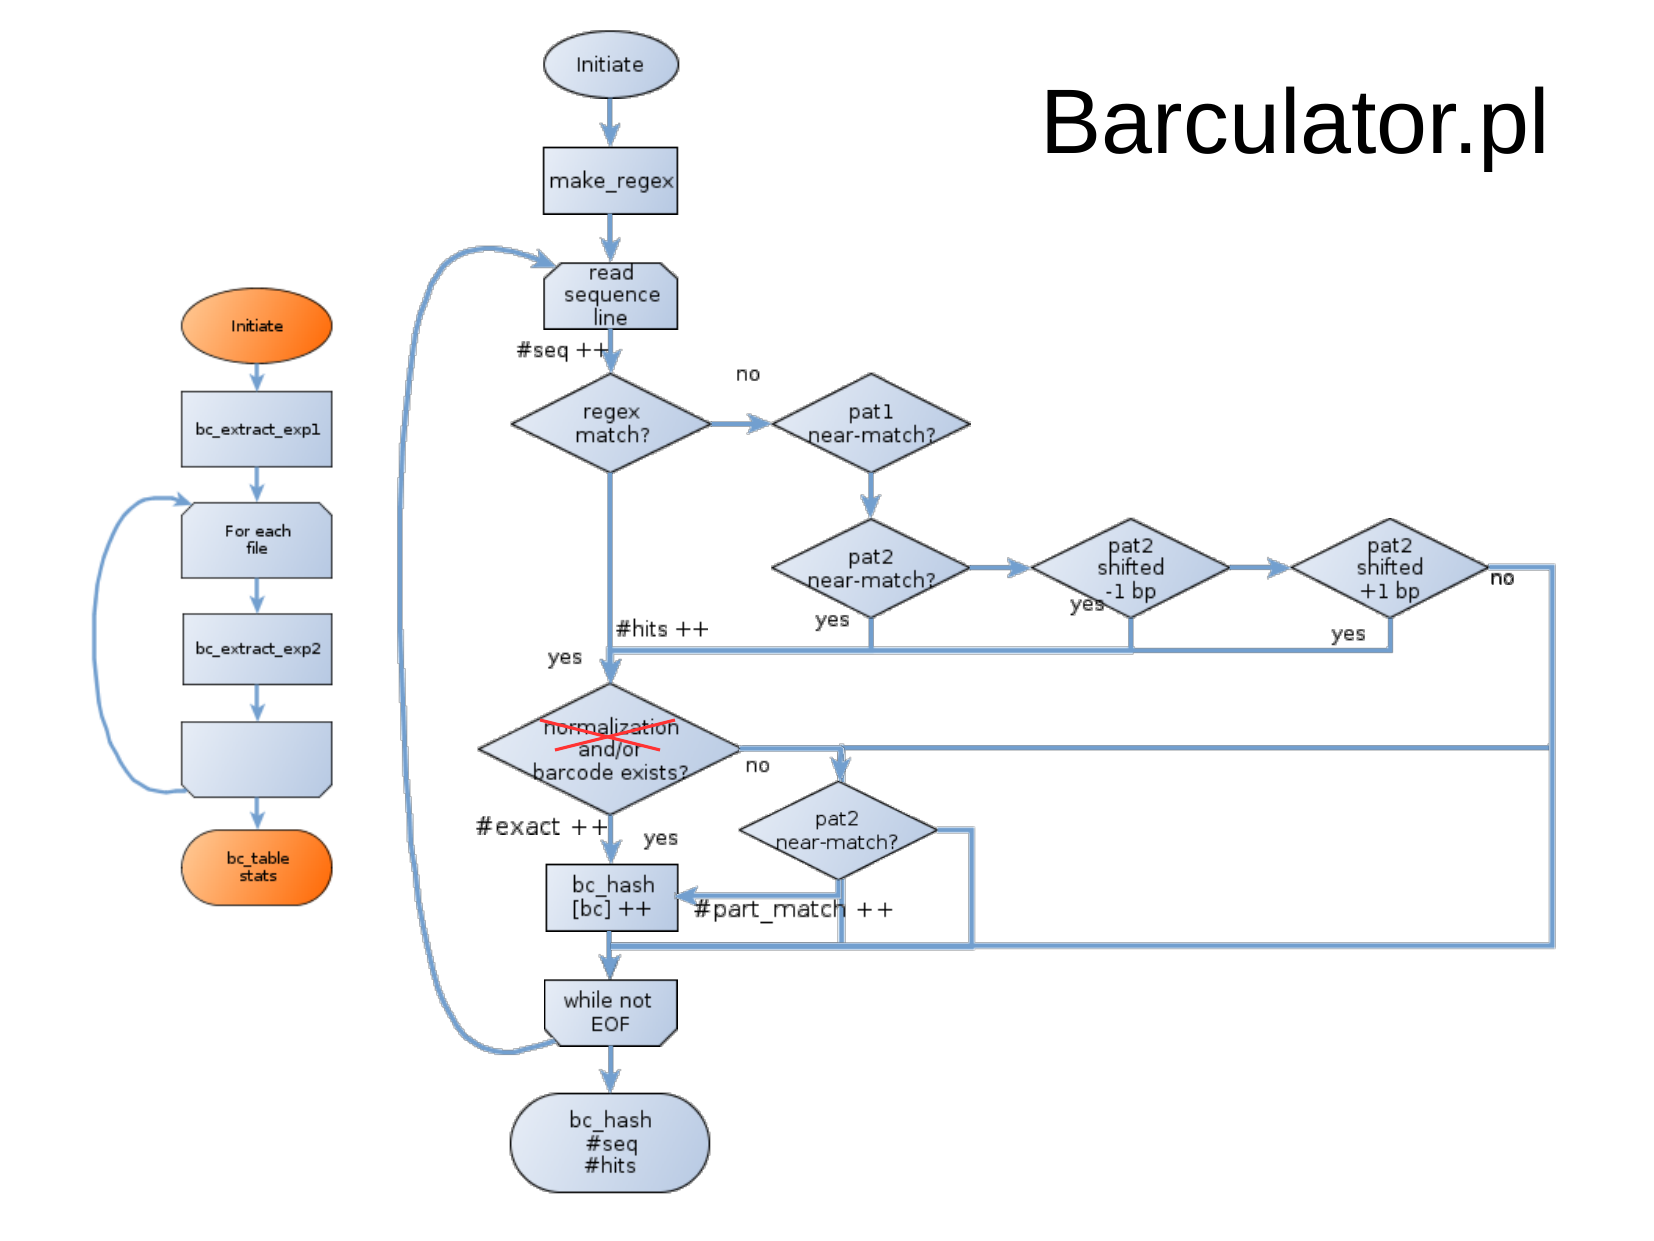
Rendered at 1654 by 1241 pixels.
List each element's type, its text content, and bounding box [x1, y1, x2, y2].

title Barculator.pl [551, 17, 1654, 226]
picture [75, 269, 350, 922]
picture [390, 29, 1561, 1195]
